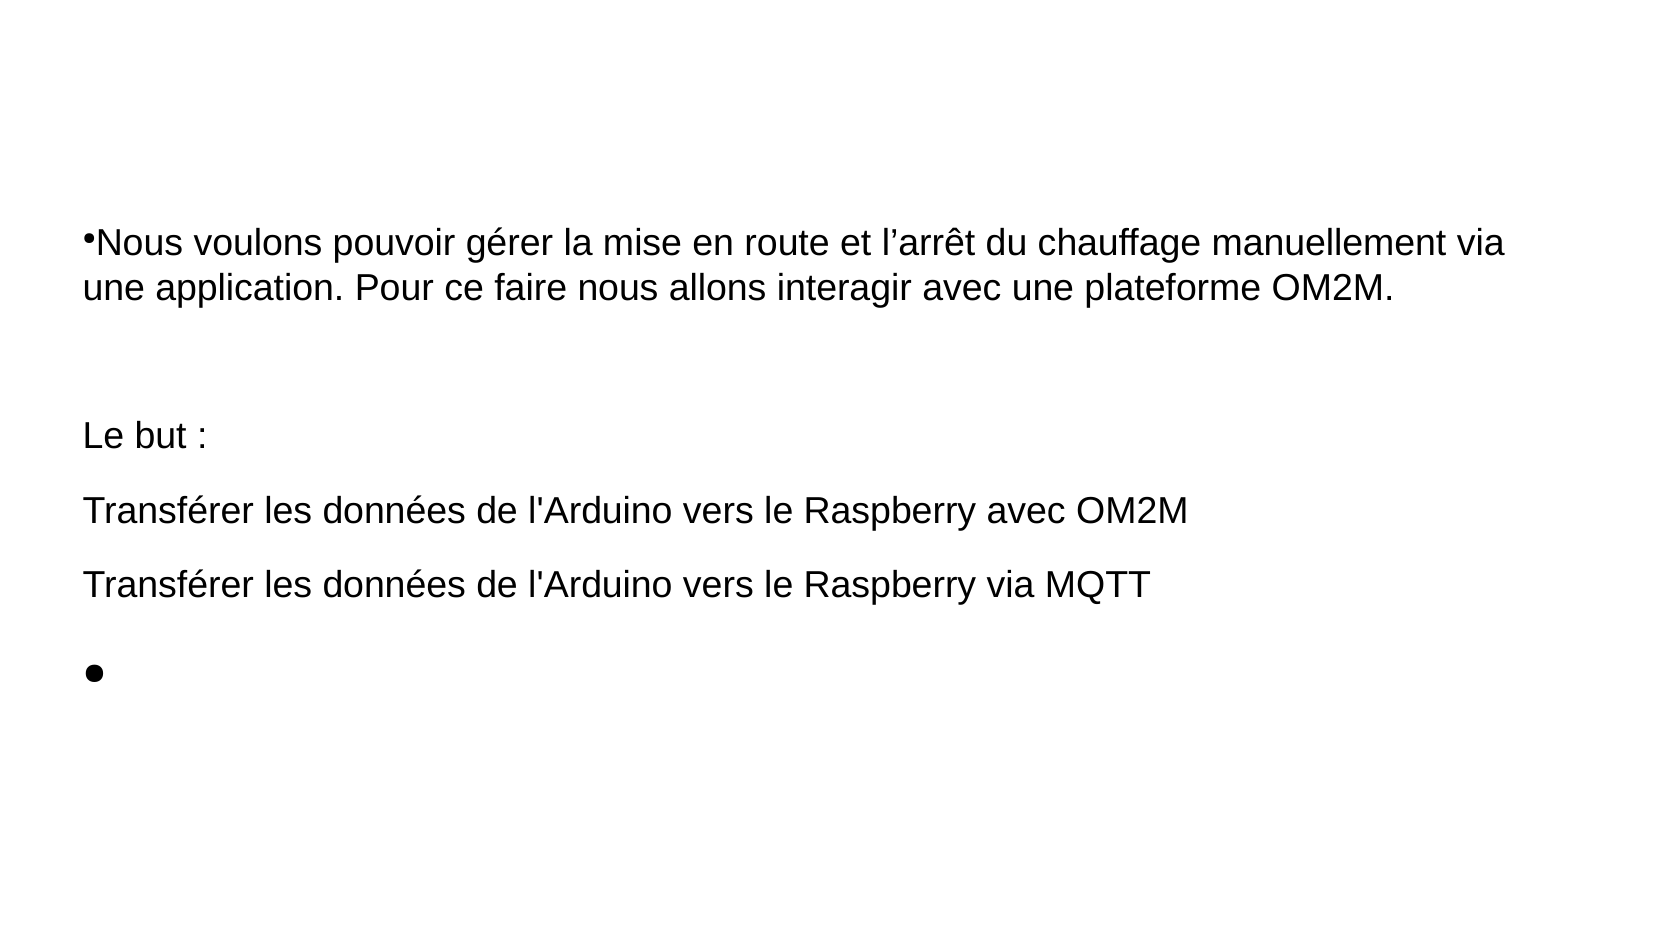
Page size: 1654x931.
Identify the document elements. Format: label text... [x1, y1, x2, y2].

list Nous voulons pouvoir gérer la mise en route et l’arrêt du chauffage manuellement via une application. Pour ce faire nous allons interagir avec une plateforme OM2M. Le but : Transférer les données de l'Arduino vers le Raspberry avec OM2M Transférer les données de l'Arduino vers le Raspberry via MQTT [82, 217, 1571, 758]
